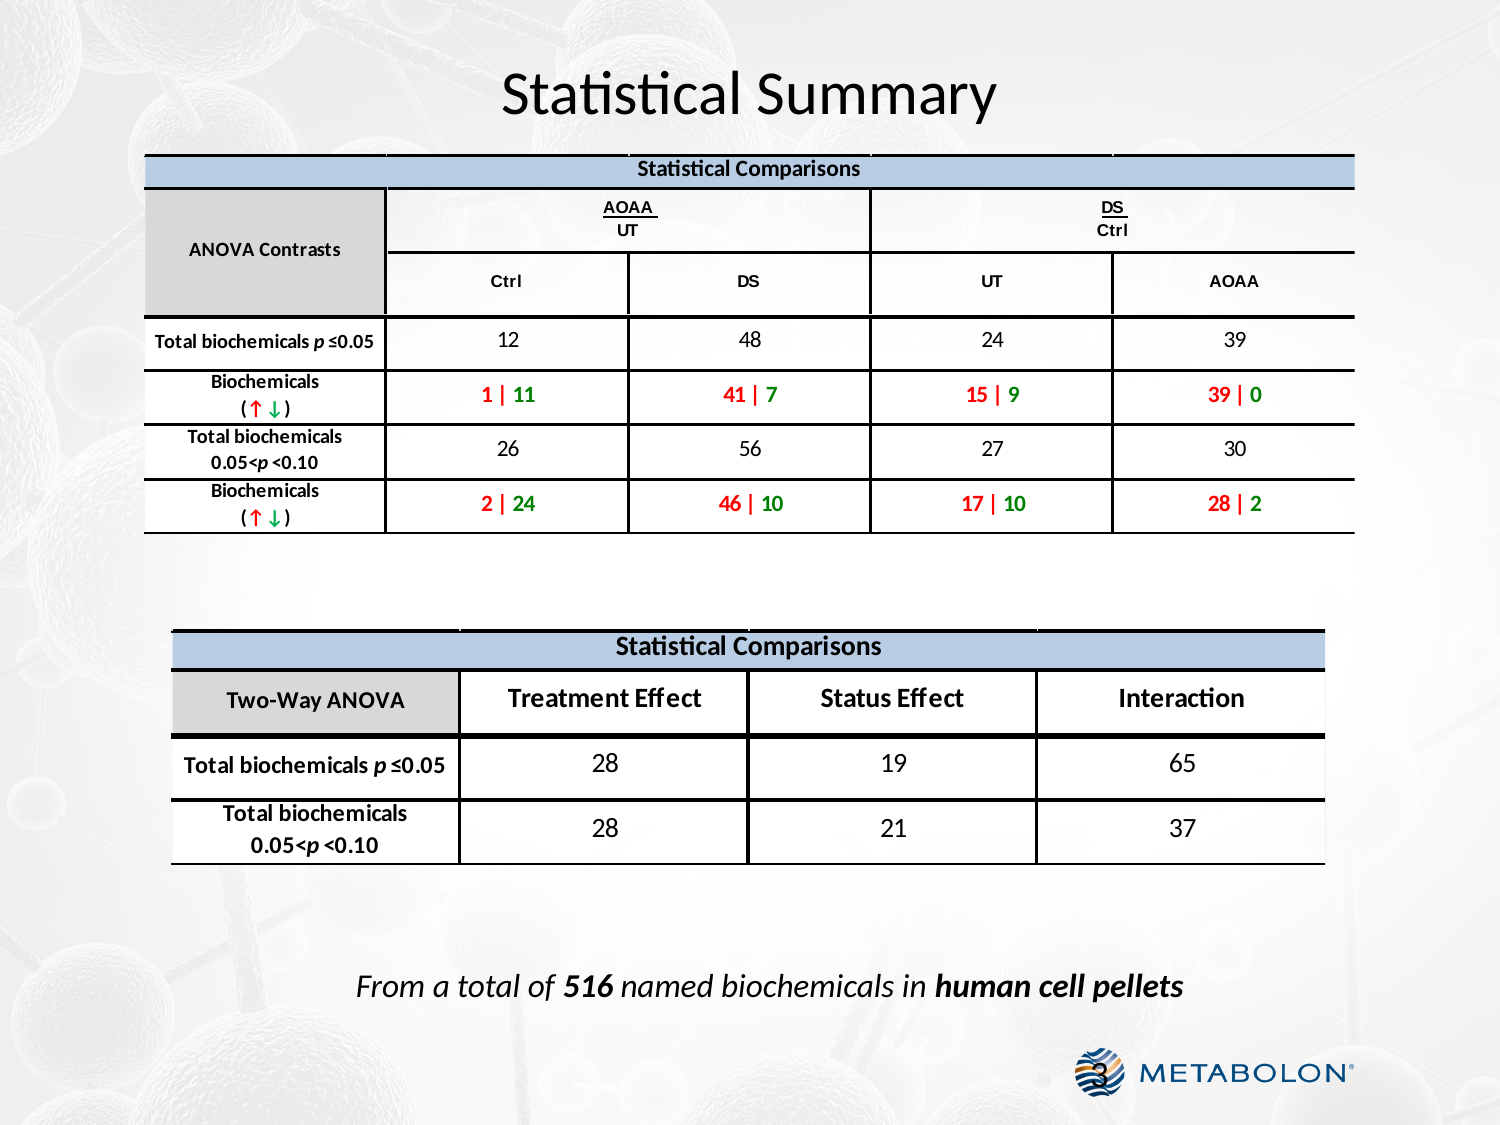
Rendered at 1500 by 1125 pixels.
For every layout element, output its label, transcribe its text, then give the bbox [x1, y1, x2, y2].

chart [171, 629, 1329, 868]
picture [0, 0, 1500, 1125]
text_box From a total of 516 named biochemicals in human cell pellets [327, 956, 1212, 1012]
title Statistical Summary [75, 45, 1425, 125]
slide_number <number> [1074, 1042, 1425, 1103]
